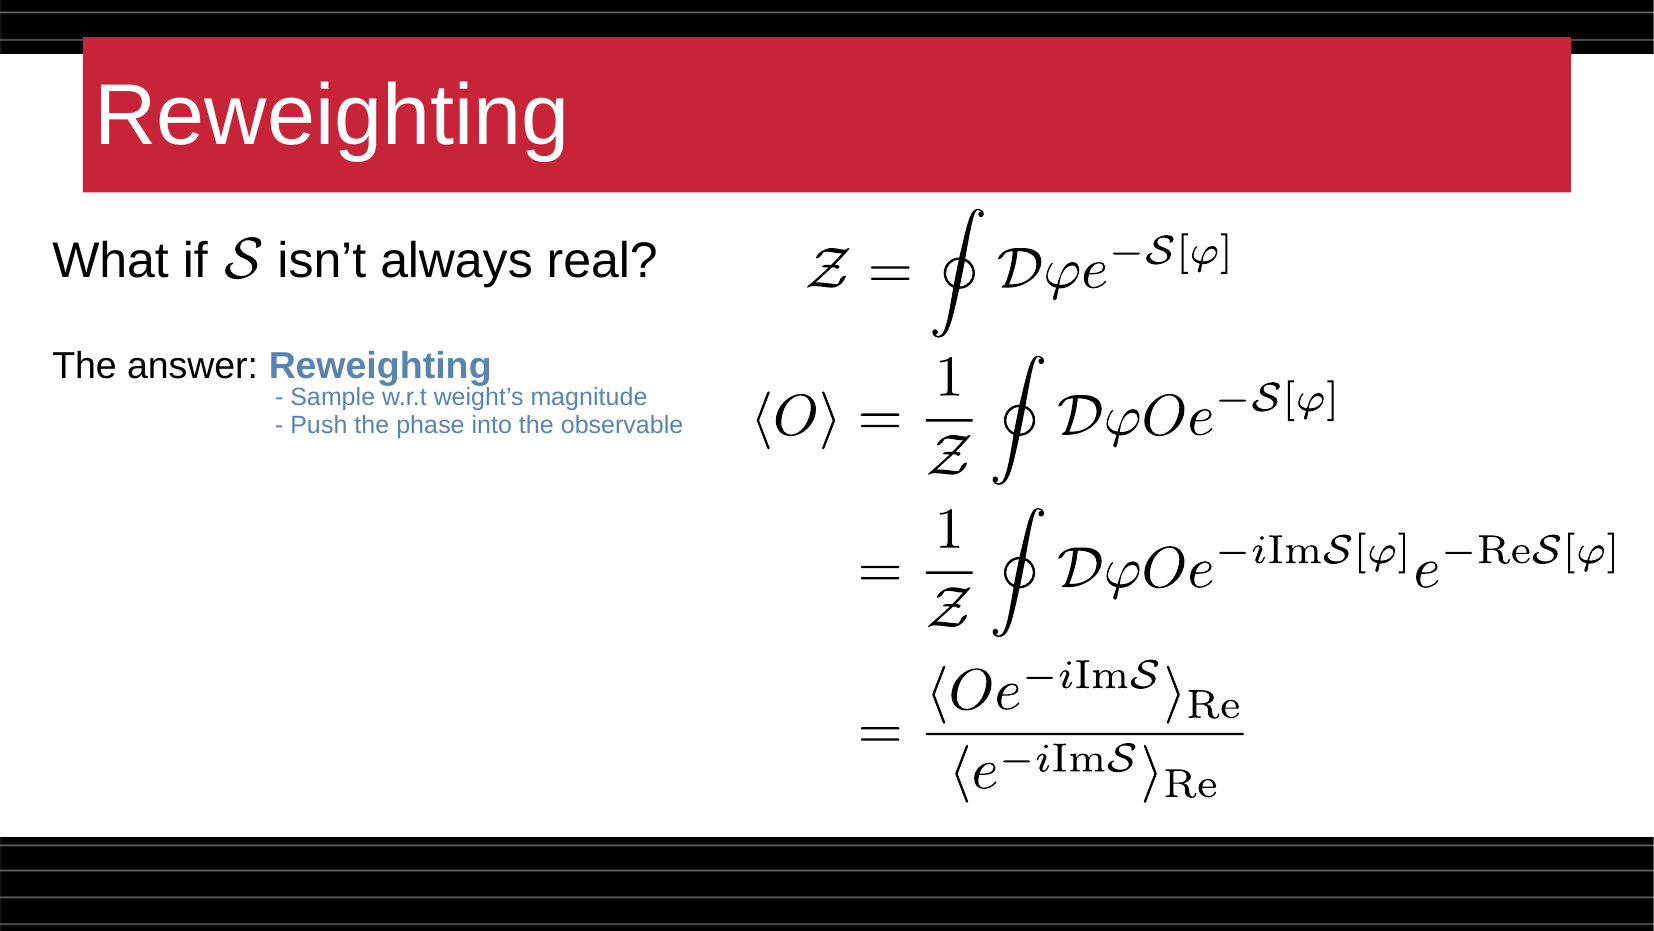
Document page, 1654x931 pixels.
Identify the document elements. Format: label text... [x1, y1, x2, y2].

text_box The answer: Reweighting [37, 337, 601, 395]
picture [0, 0, 1654, 54]
text_box [806, 208, 1228, 338]
text_box - Sample w.r.t weight’s magnitude - Push the phase into the observable [225, 375, 713, 474]
text_box [225, 237, 262, 280]
text_box [753, 355, 1614, 803]
picture [0, 837, 1654, 931]
title Reweighting [82, 37, 1571, 193]
text_box What if isn’t always real? [37, 225, 751, 296]
